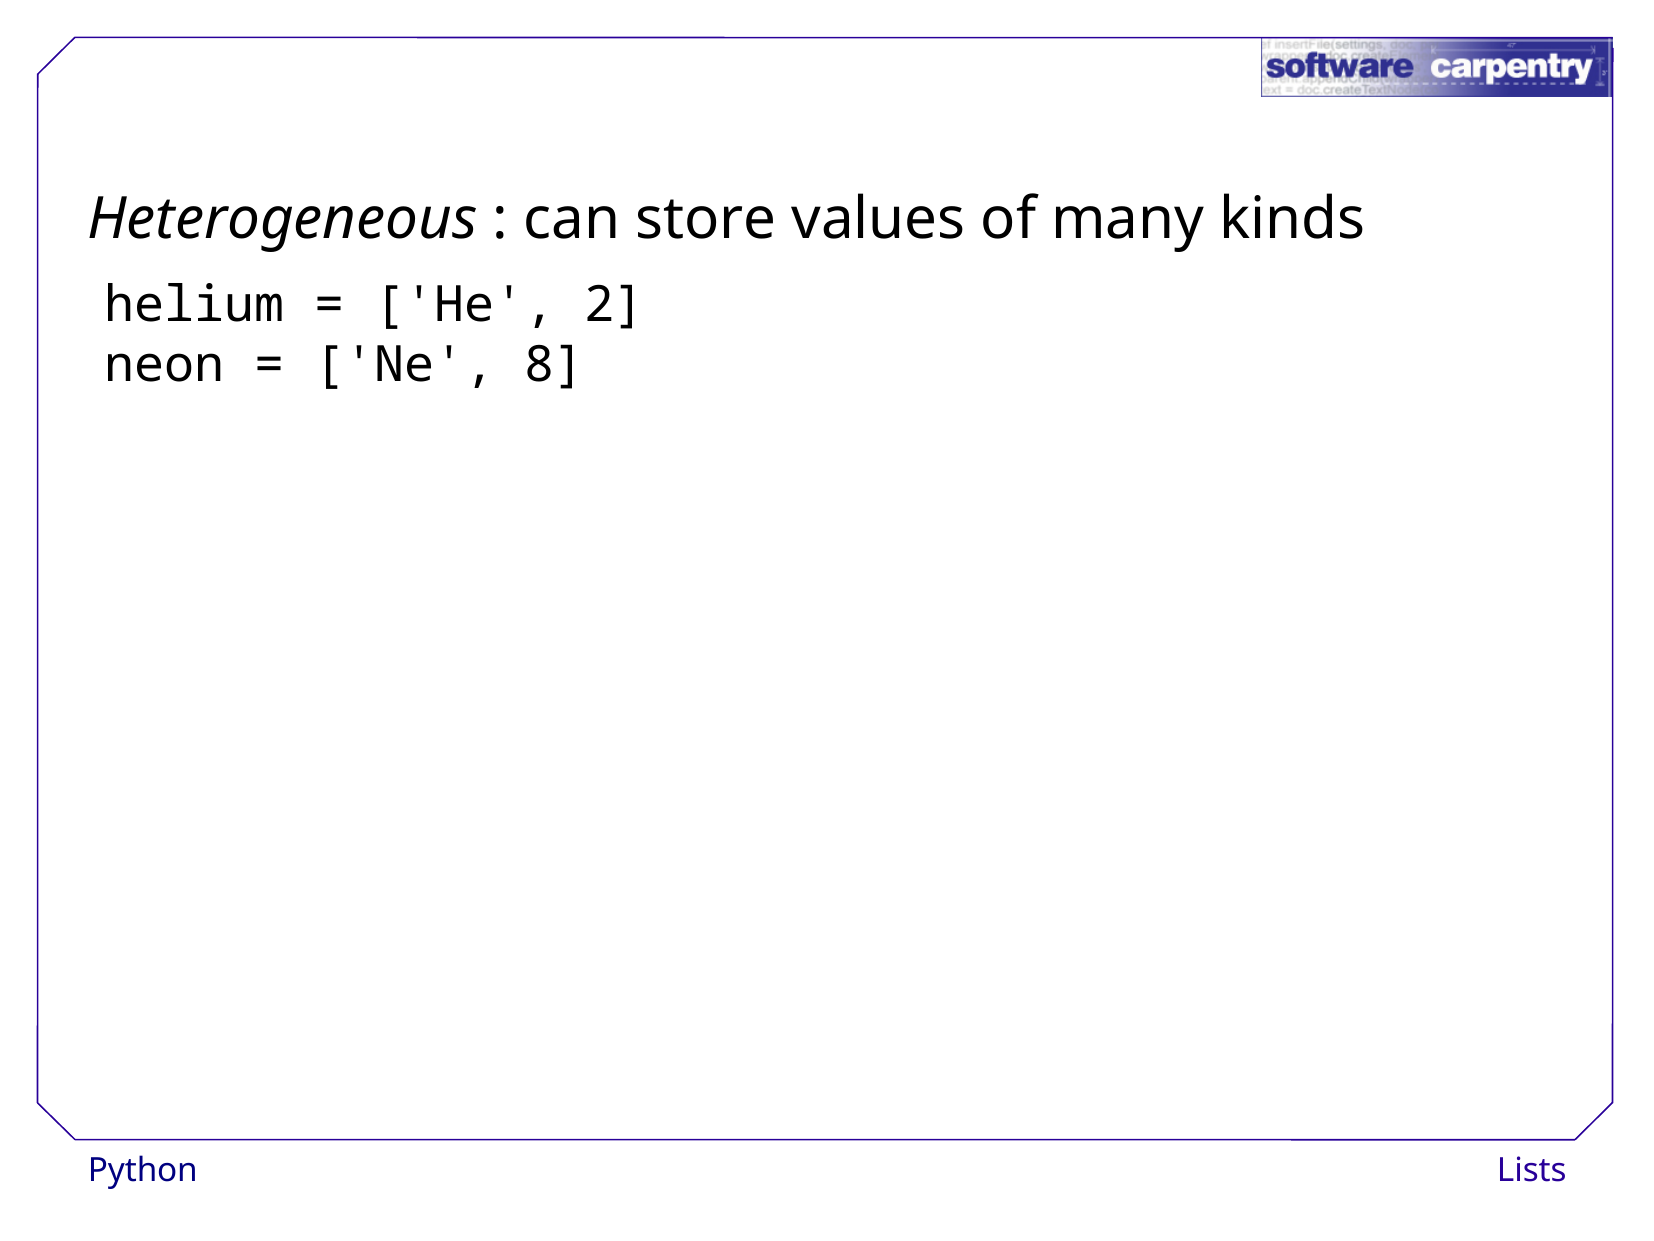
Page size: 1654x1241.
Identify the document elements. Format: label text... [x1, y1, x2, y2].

text_box helium = ['He', 2] neon = ['Ne', 8] [89, 263, 1512, 725]
text_box Heterogeneous : can store values of many kinds [72, 138, 1531, 259]
picture [1261, 39, 1613, 97]
